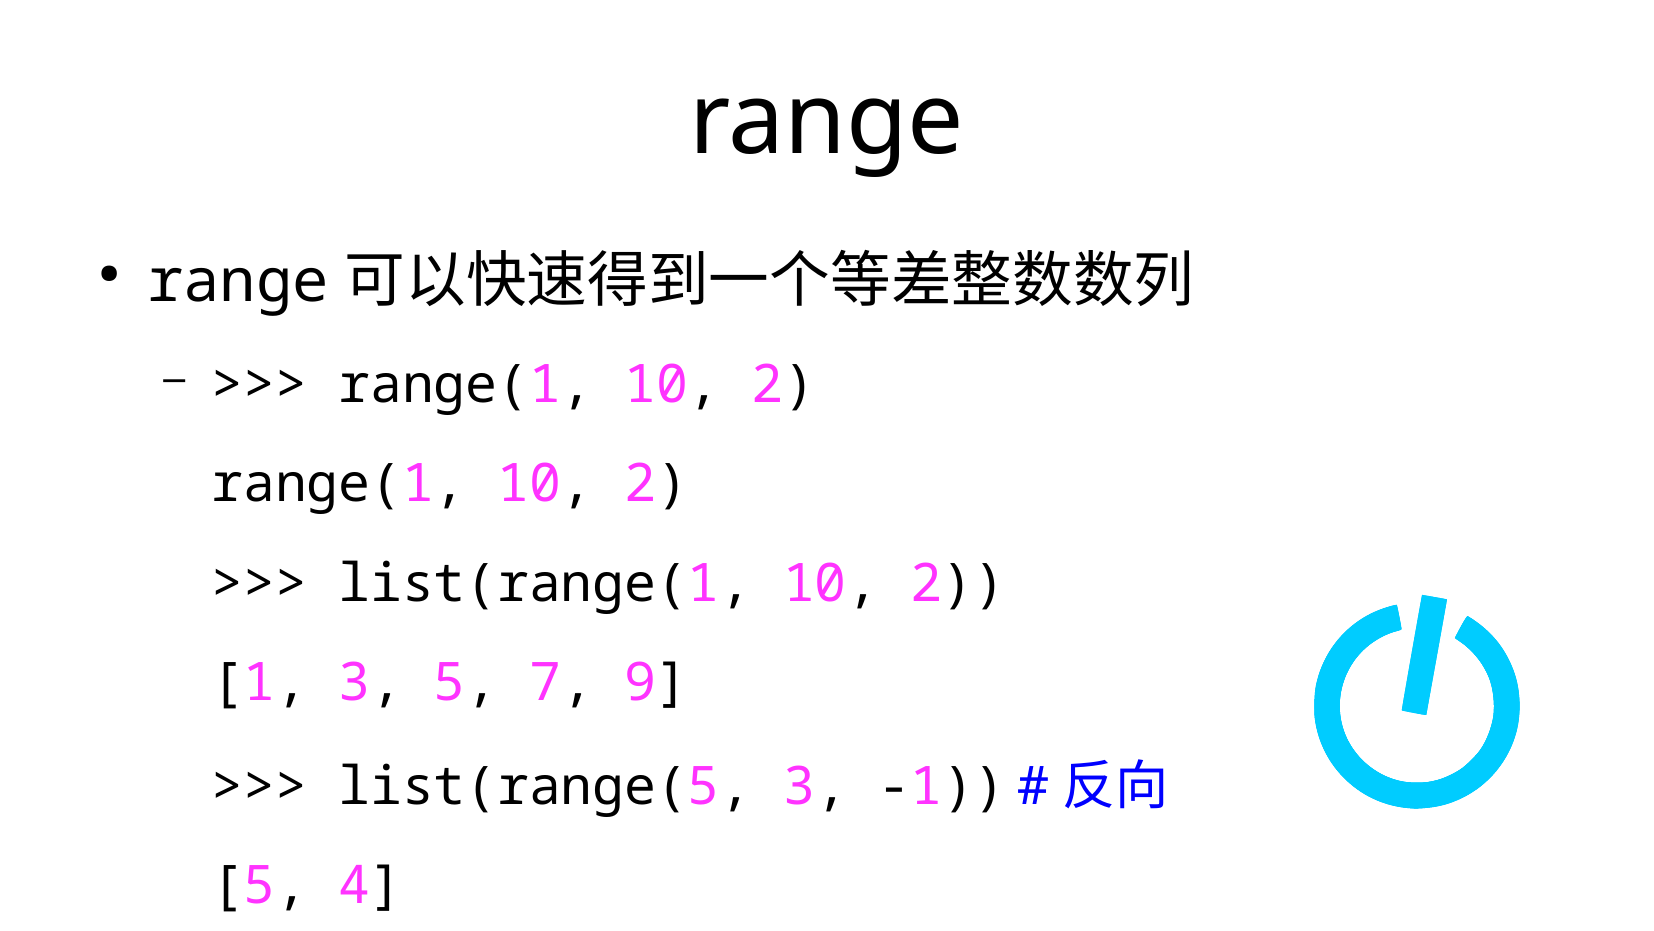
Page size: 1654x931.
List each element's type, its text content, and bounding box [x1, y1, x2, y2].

title range [82, 37, 1571, 193]
list range可以快速得到一个等差整数数列 >>> range(1, 10, 2) range(1, 10, 2) >>> list(range(1, 10, 2)) [1, 3, 5, 7, 9] >>> list(range(5, 3, -1)) #反向 [5, 4] [82, 217, 1571, 922]
